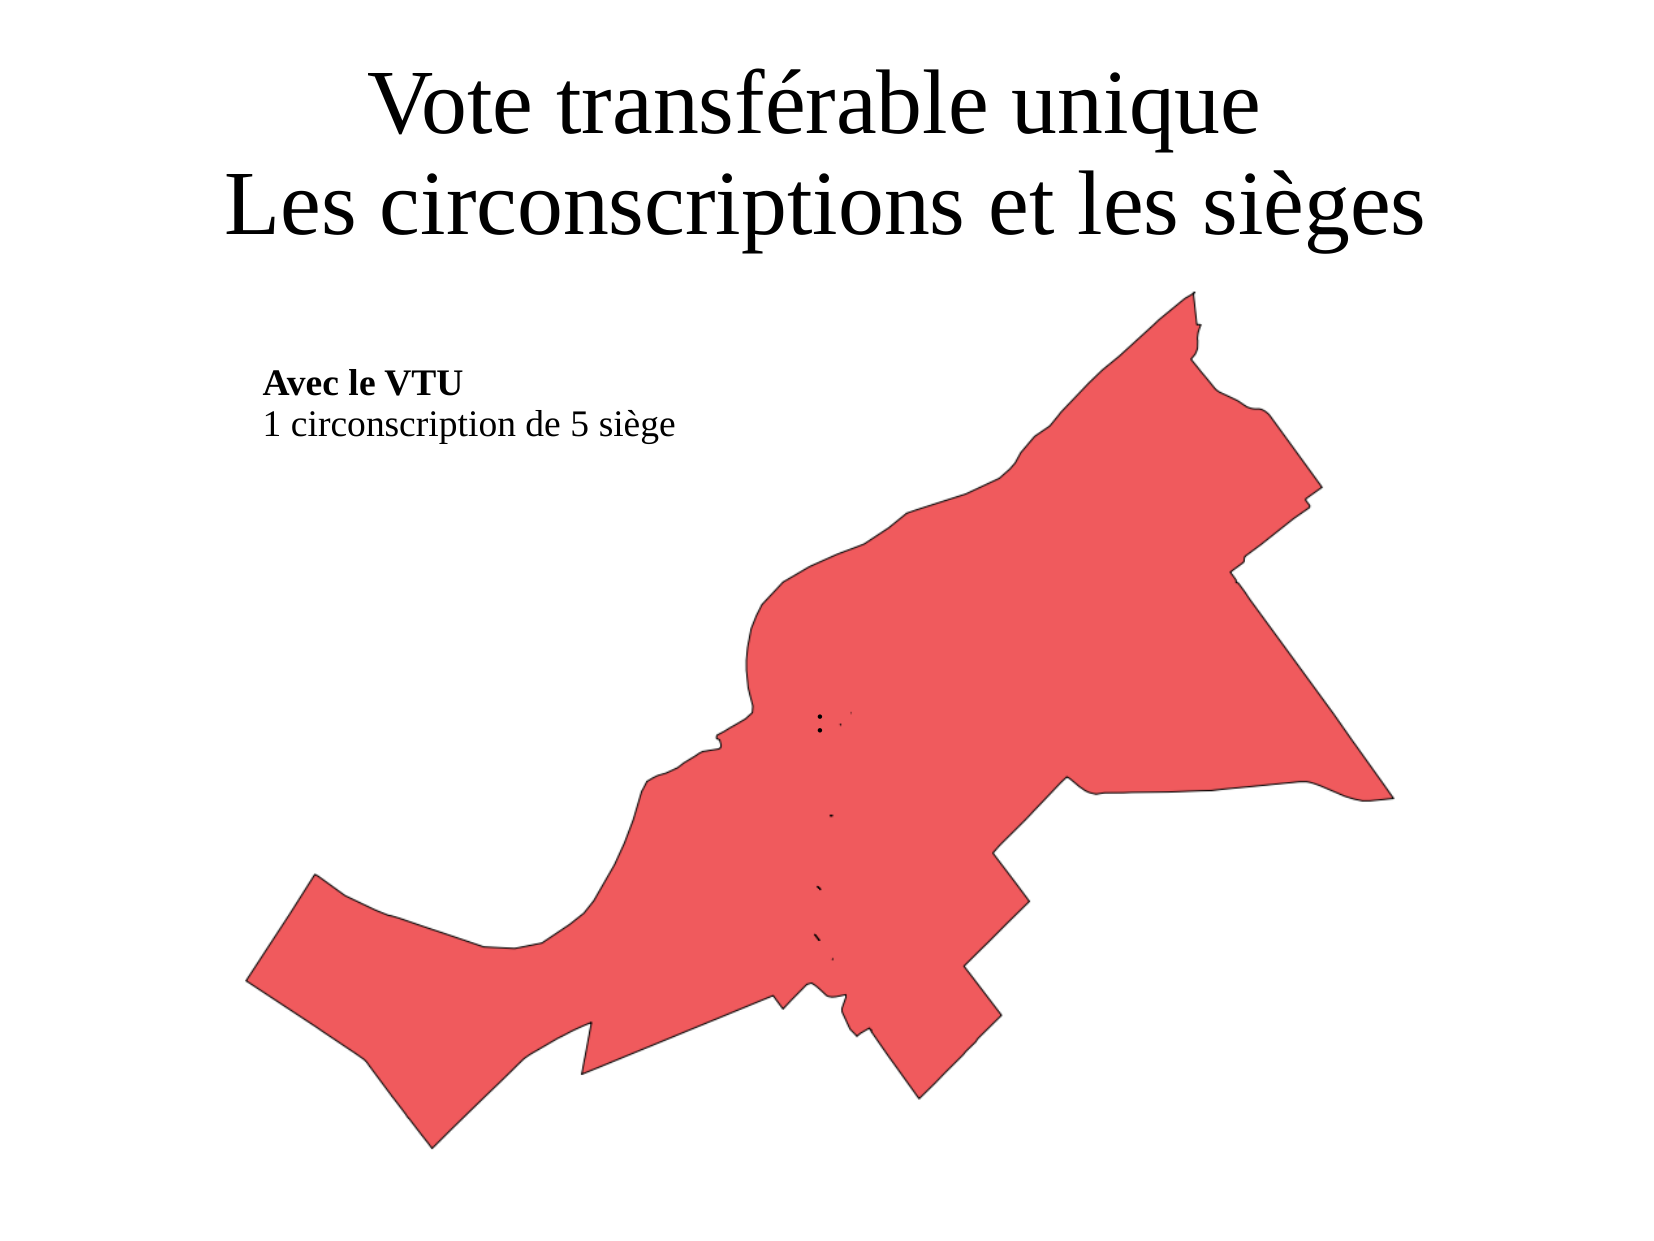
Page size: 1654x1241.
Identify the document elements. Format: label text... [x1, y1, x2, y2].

picture [80, 271, 1560, 1170]
title Vote transférable unique Les circonscriptions et les sièges [82, 49, 1571, 257]
text_box Avec le VTU 1 circonscription de 5 siège [248, 354, 697, 453]
